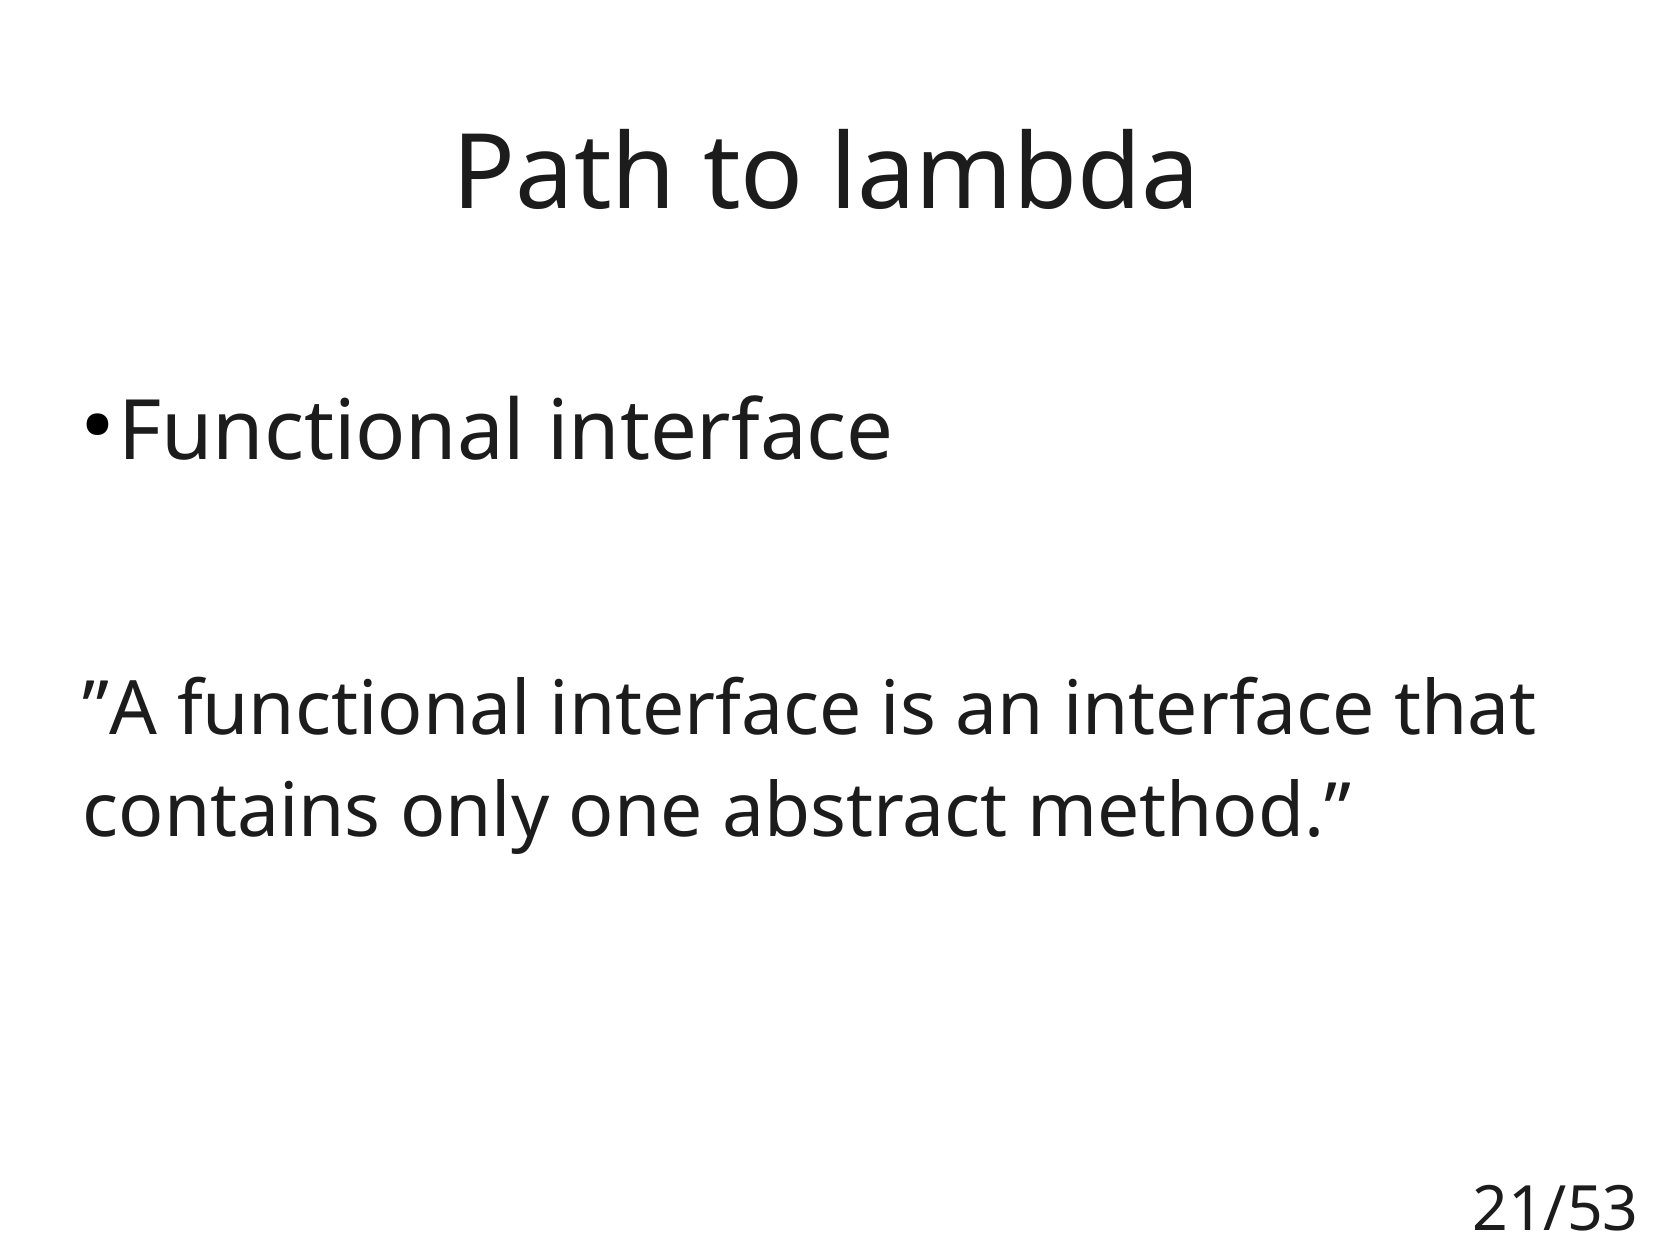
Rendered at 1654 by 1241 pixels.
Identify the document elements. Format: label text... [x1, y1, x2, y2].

text_box <numer>/53 [1071, 1155, 1654, 1241]
title Path to lambda [82, 64, 1571, 272]
subtitle Functional interface ”A functional interface is an interface that contains only one abstract method.” [82, 290, 1571, 1109]
